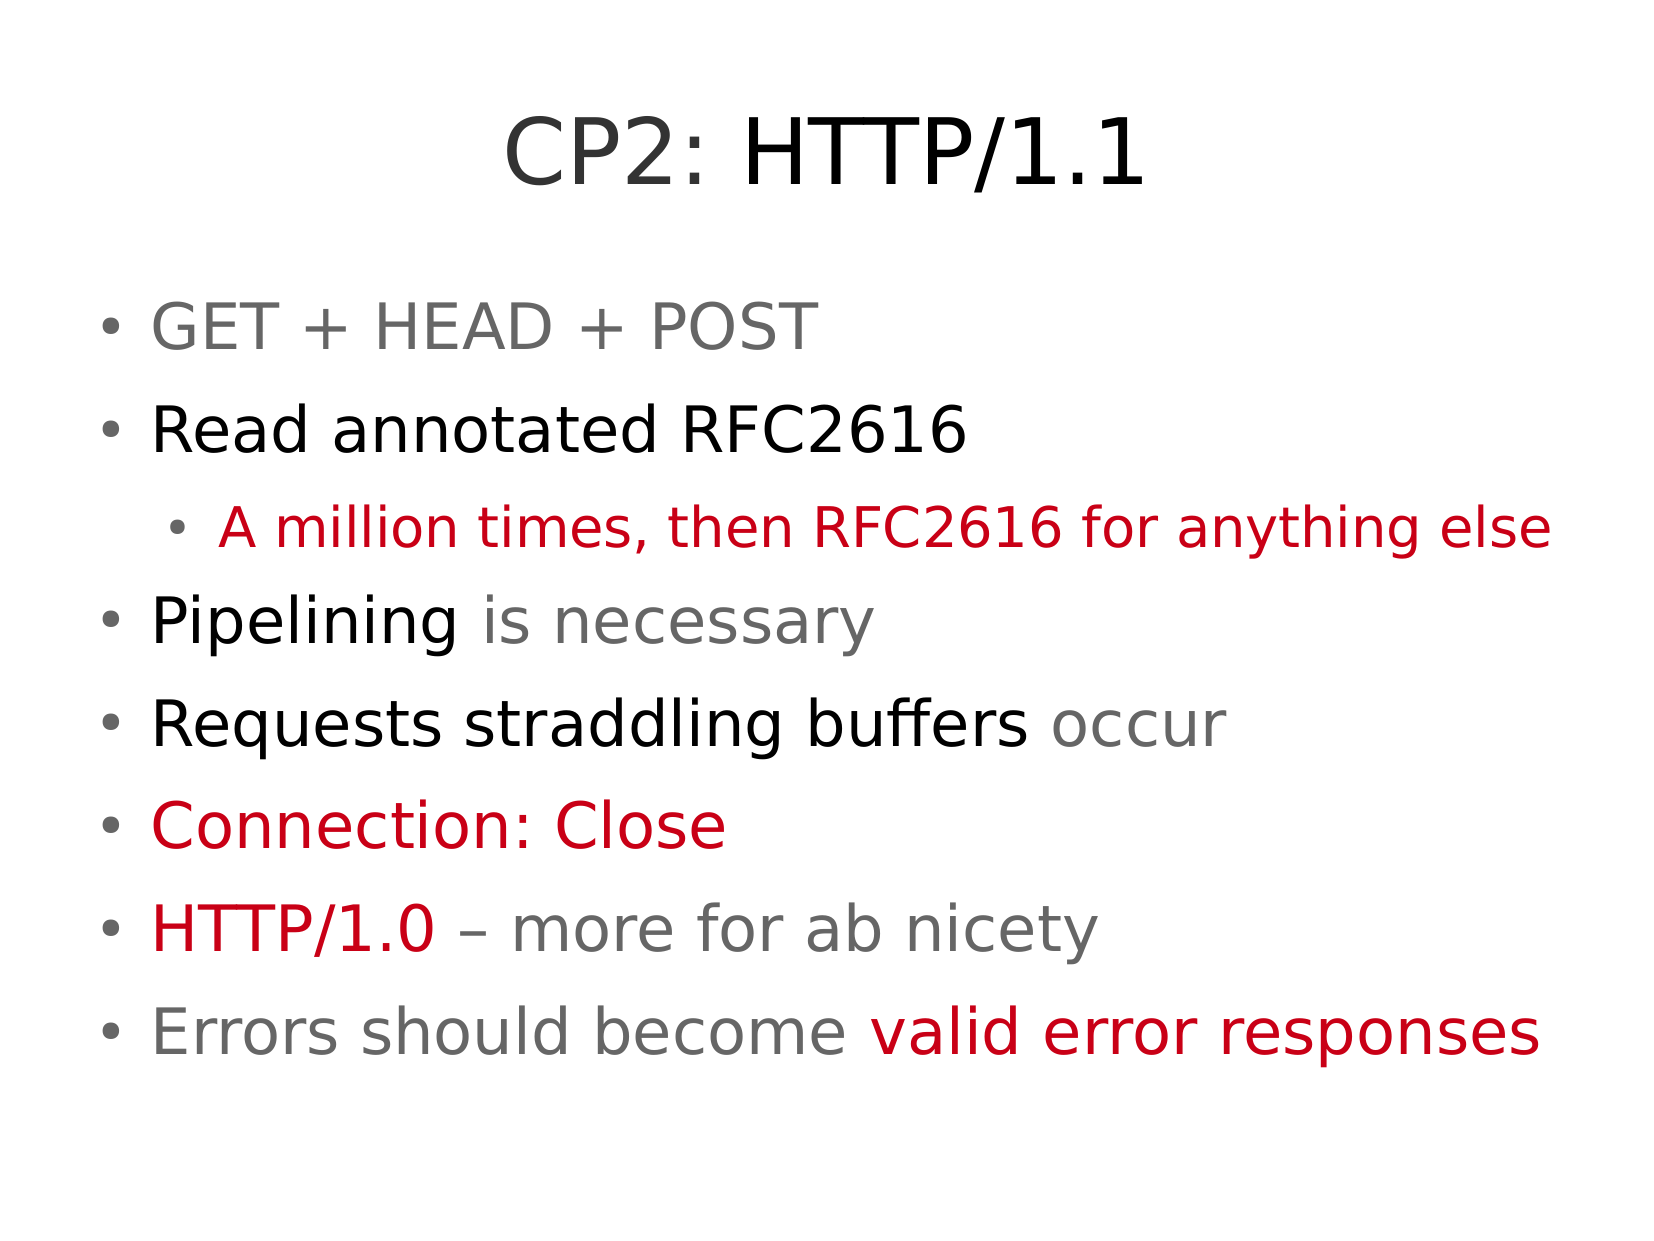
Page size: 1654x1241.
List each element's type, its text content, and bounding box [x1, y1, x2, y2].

list GET + HEAD + POST Read annotated RFC2616 A million times, then RFC2616 for anything else Pipelining is necessary Requests straddling buffers occur Connection: Close HTTP/1.0 – more for ab nicety Errors should become valid error responses [82, 290, 1571, 1109]
title CP2: HTTP/1.1 [82, 49, 1571, 257]
